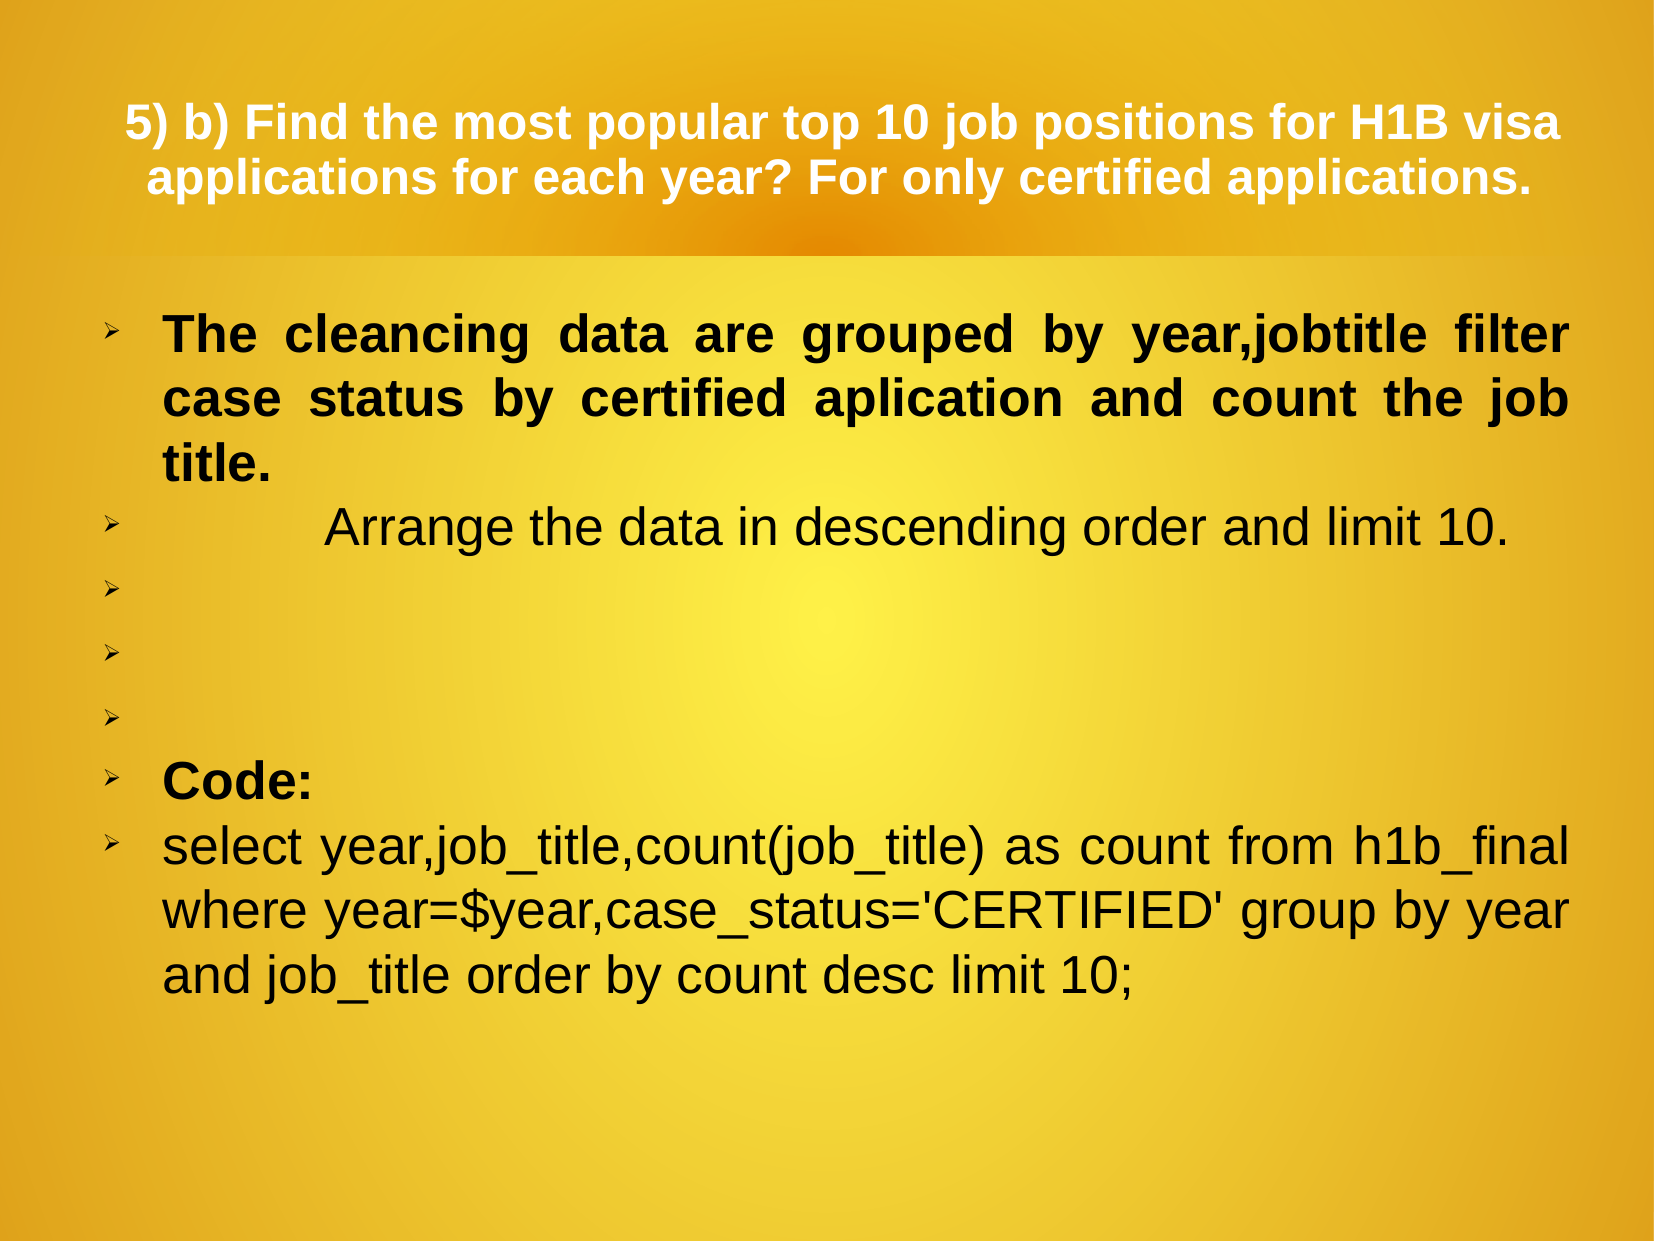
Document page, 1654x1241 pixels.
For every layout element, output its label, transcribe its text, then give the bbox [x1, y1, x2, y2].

list The cleancing data are grouped by year,jobtitle filter case status by certified aplication and count the job title. Arrange the data in descending order and limit 10. Code: select year,job_title,count(job_title) as count from h1b_final where year=$year,case_status='CERTIFIED' group by year and job_title order by count desc limit 10; [82, 299, 1571, 1019]
title 5) b) Find the most popular top 10 job positions for H1B visa applications for each year? For only certified applications. [82, 47, 1571, 252]
